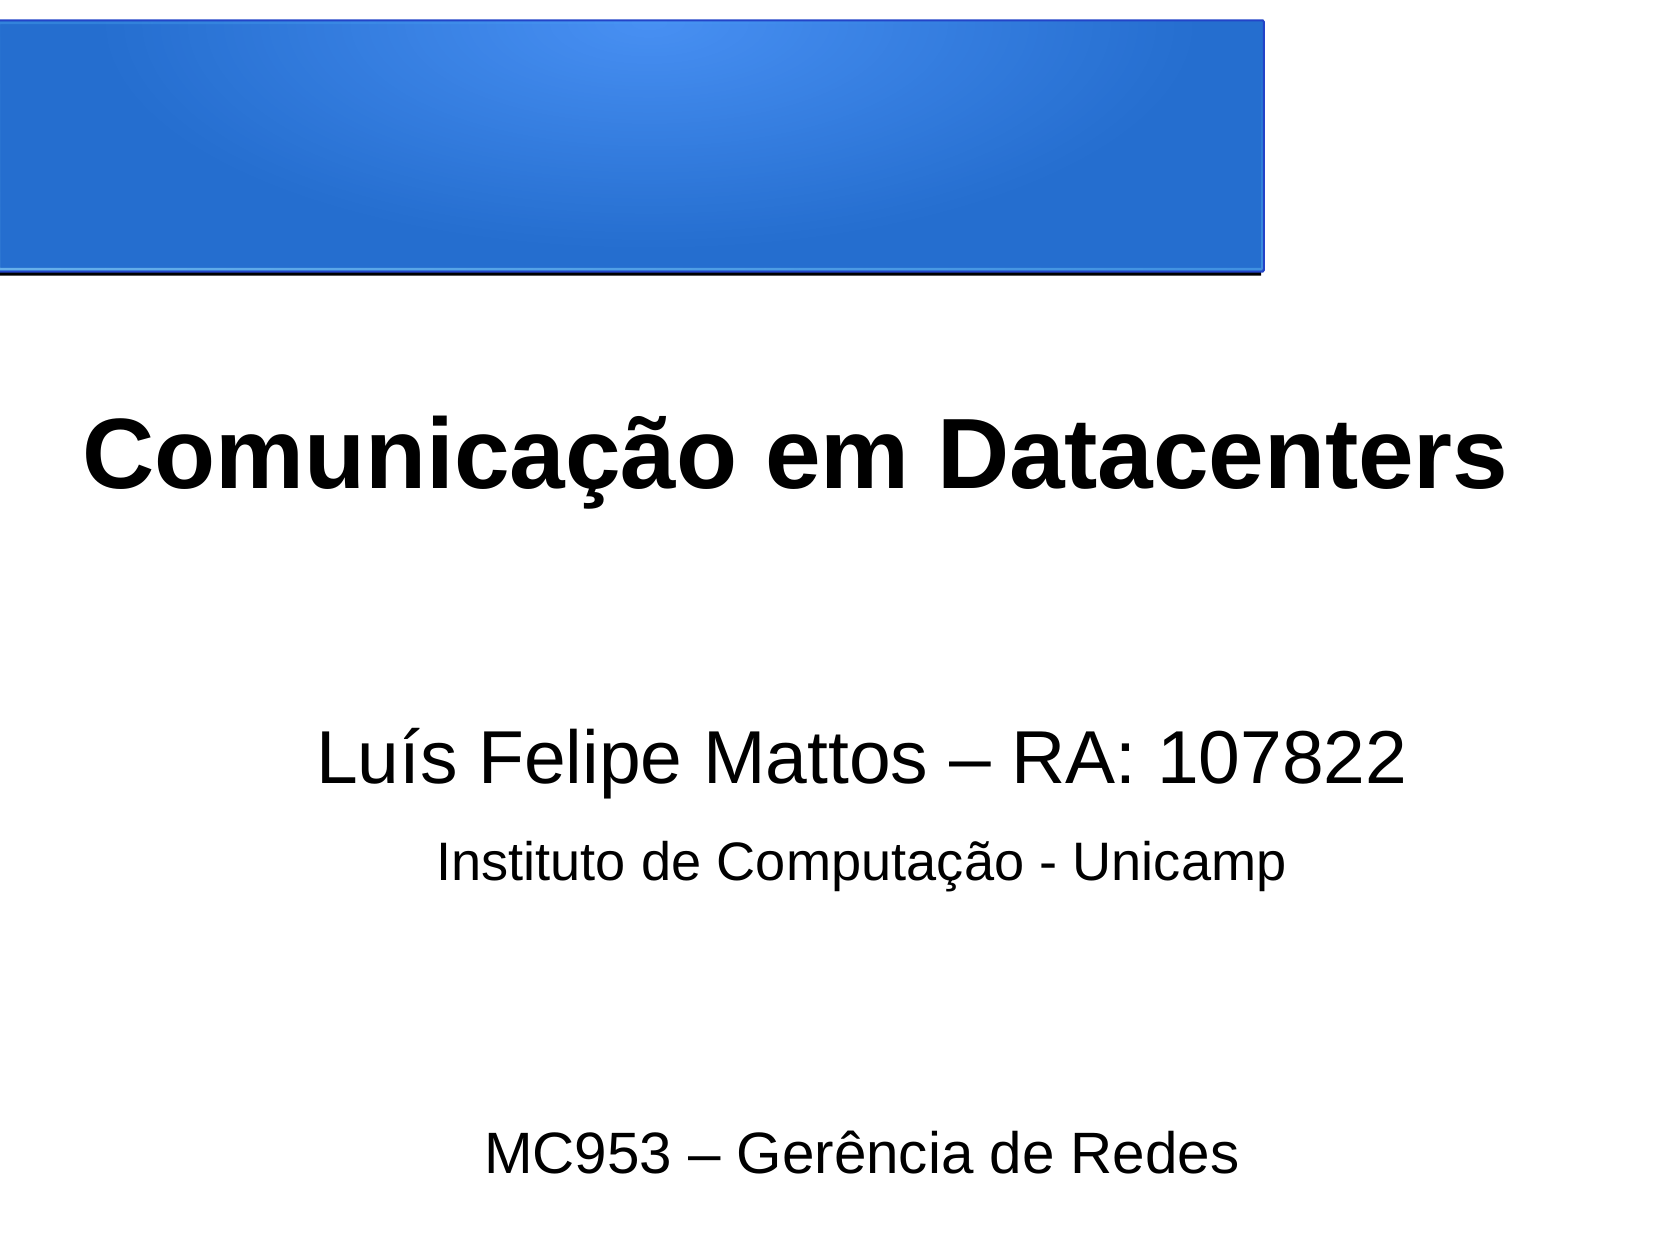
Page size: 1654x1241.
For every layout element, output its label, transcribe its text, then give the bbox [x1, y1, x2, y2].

list Luís Felipe Mattos – RA: 107822 Instituto de Computação - Unicamp [82, 715, 1571, 1059]
list MC953 – Gerência de Redes [82, 1120, 1571, 1241]
title Comunicação em Datacenters [82, 350, 1571, 558]
